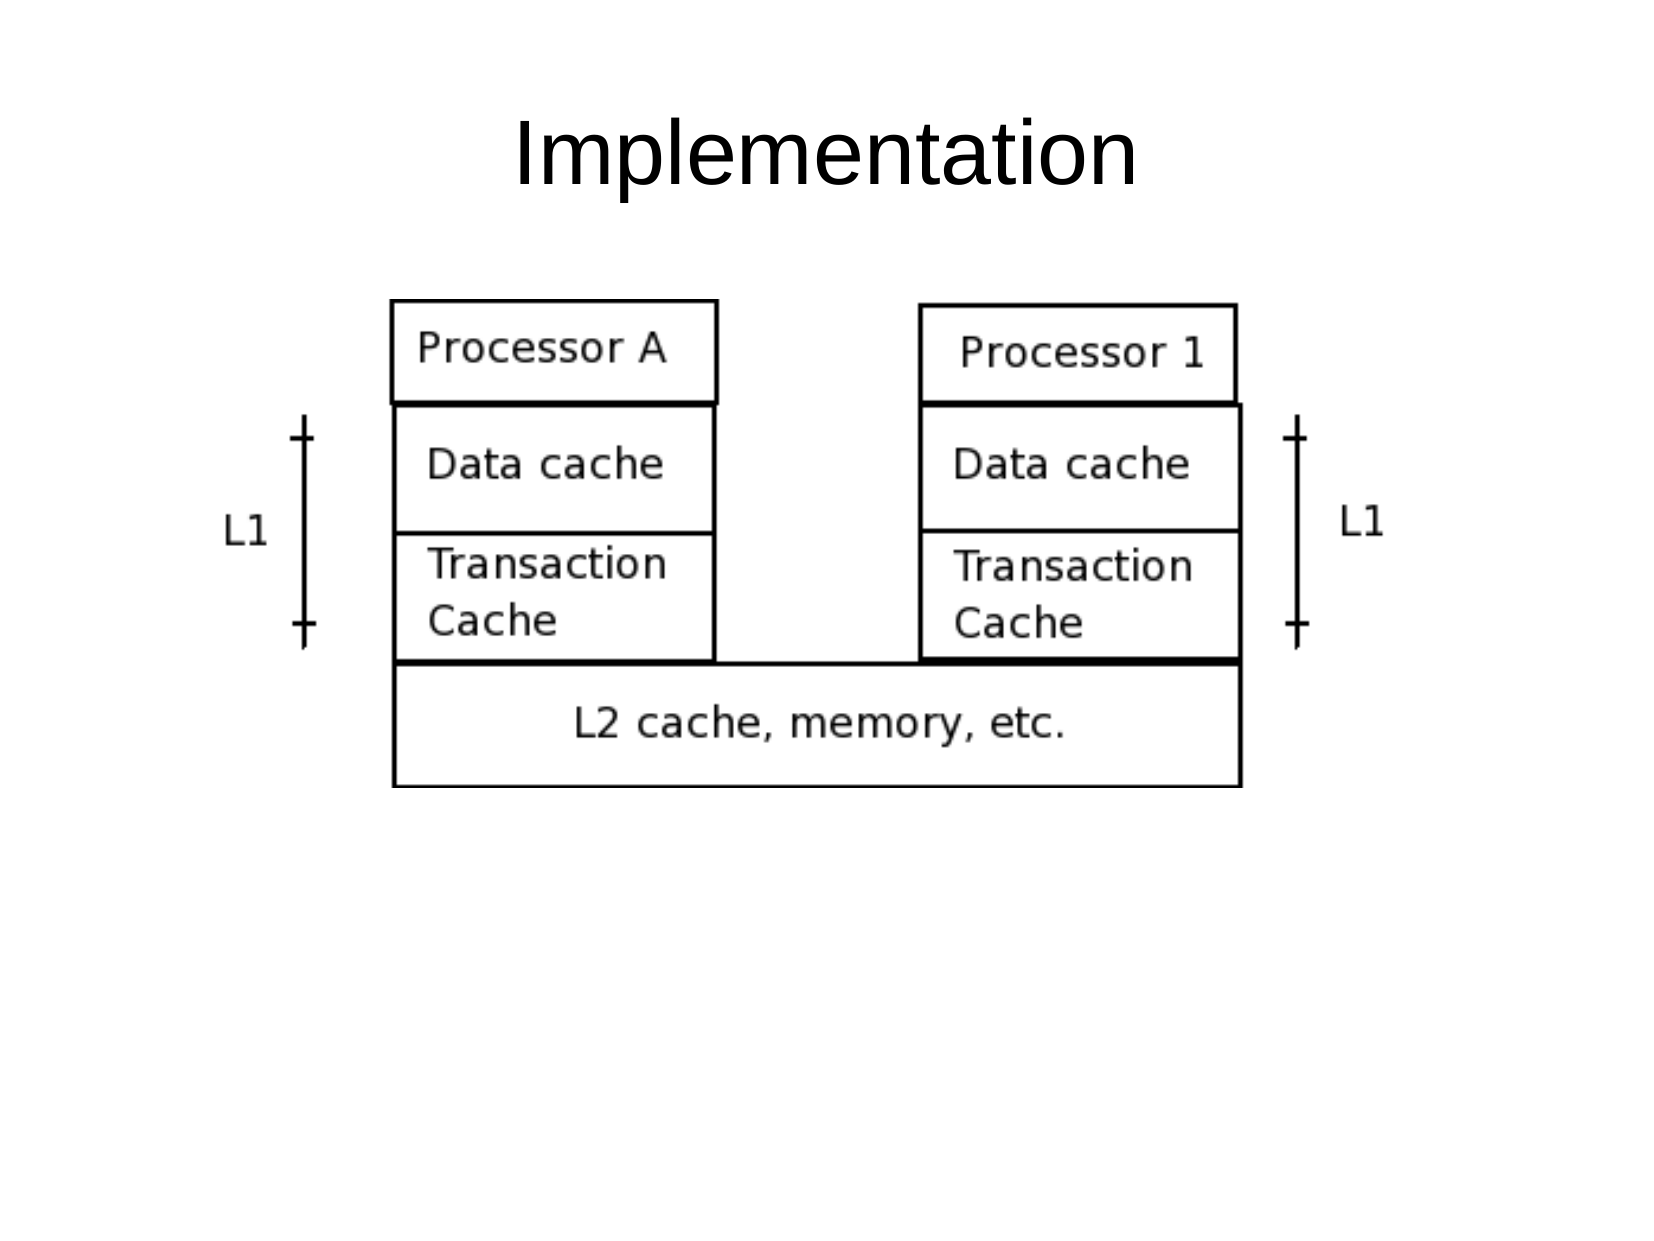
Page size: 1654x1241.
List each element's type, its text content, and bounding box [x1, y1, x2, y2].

picture [222, 299, 1388, 788]
title Implementation [82, 49, 1571, 257]
